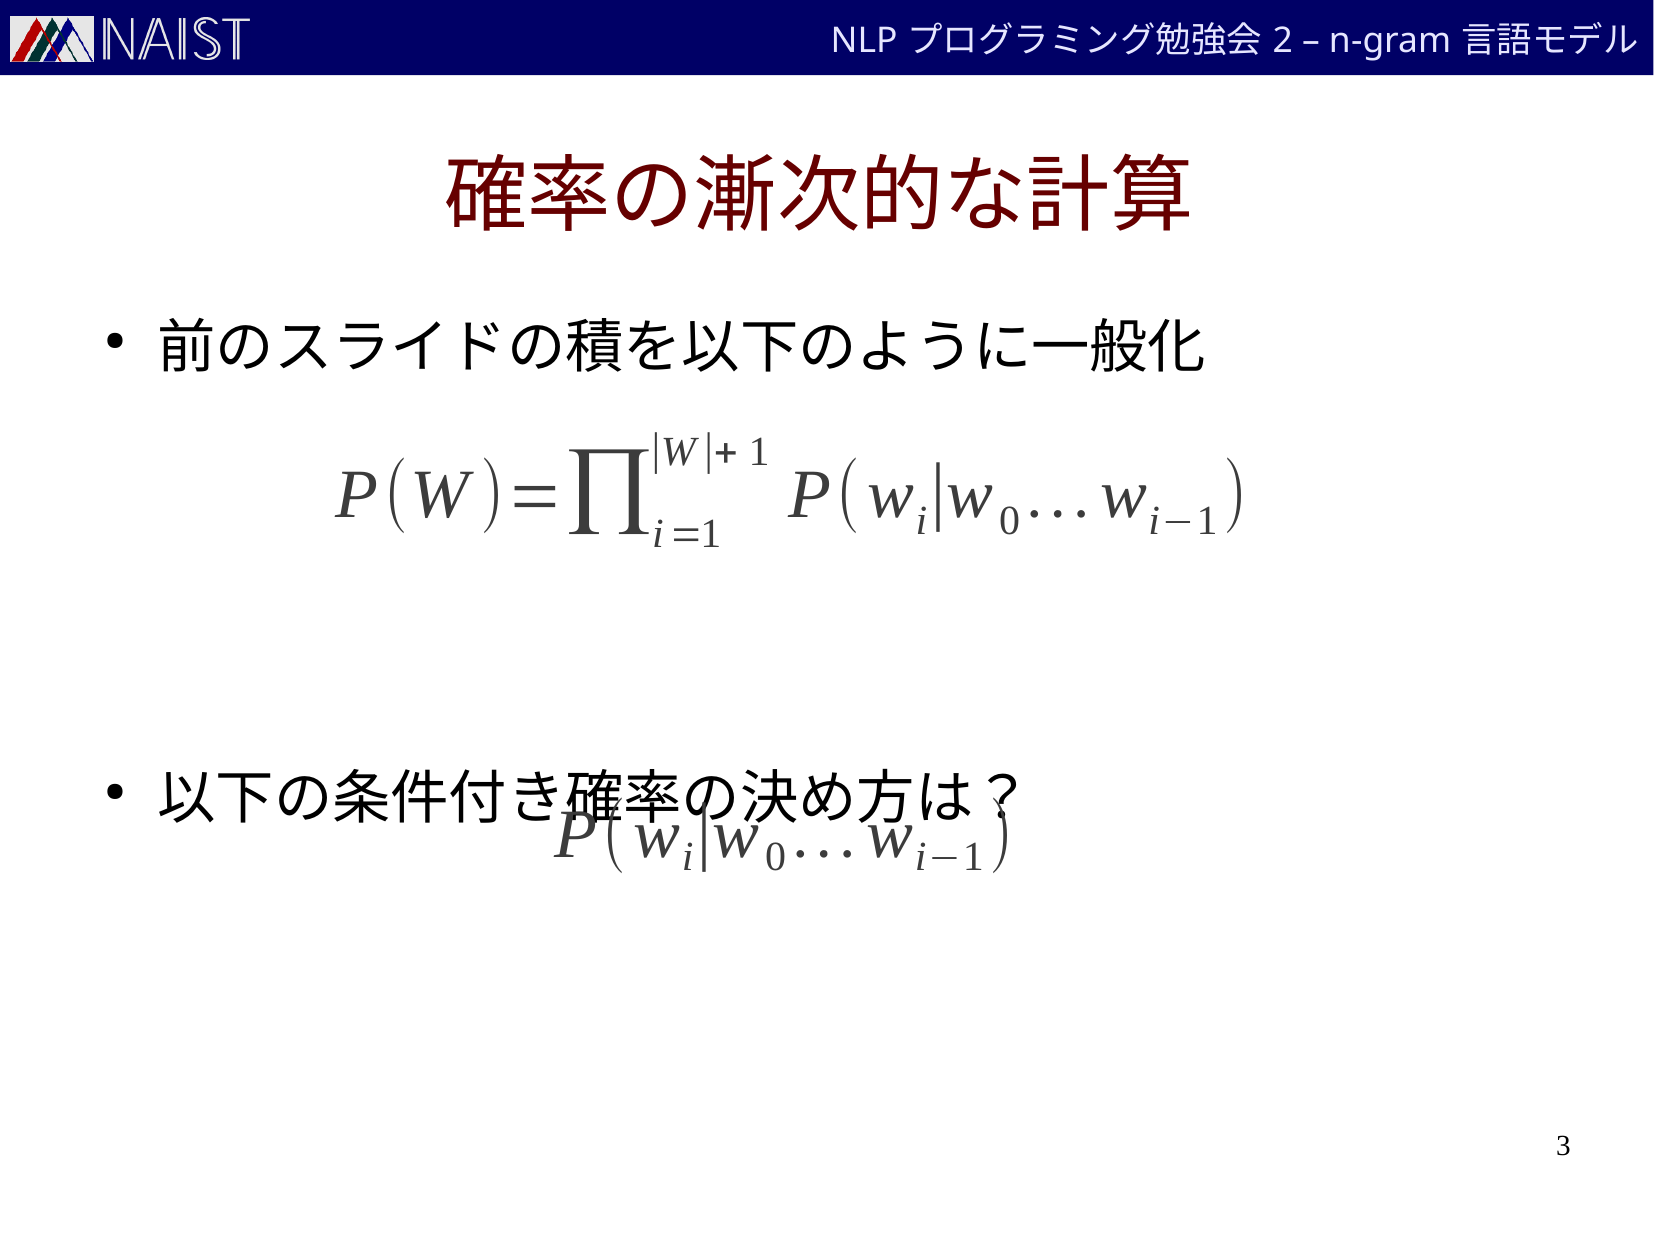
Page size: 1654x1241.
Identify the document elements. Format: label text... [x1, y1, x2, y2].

list 前のスライドの積を以下のように一般化 以下の条件付き確率の決め方は？ [86, 300, 1576, 1119]
picture [102, 17, 251, 60]
chart [313, 426, 1263, 557]
title 確率の漸次的な計算 [75, 92, 1564, 285]
chart [532, 792, 1029, 882]
picture [10, 16, 94, 62]
